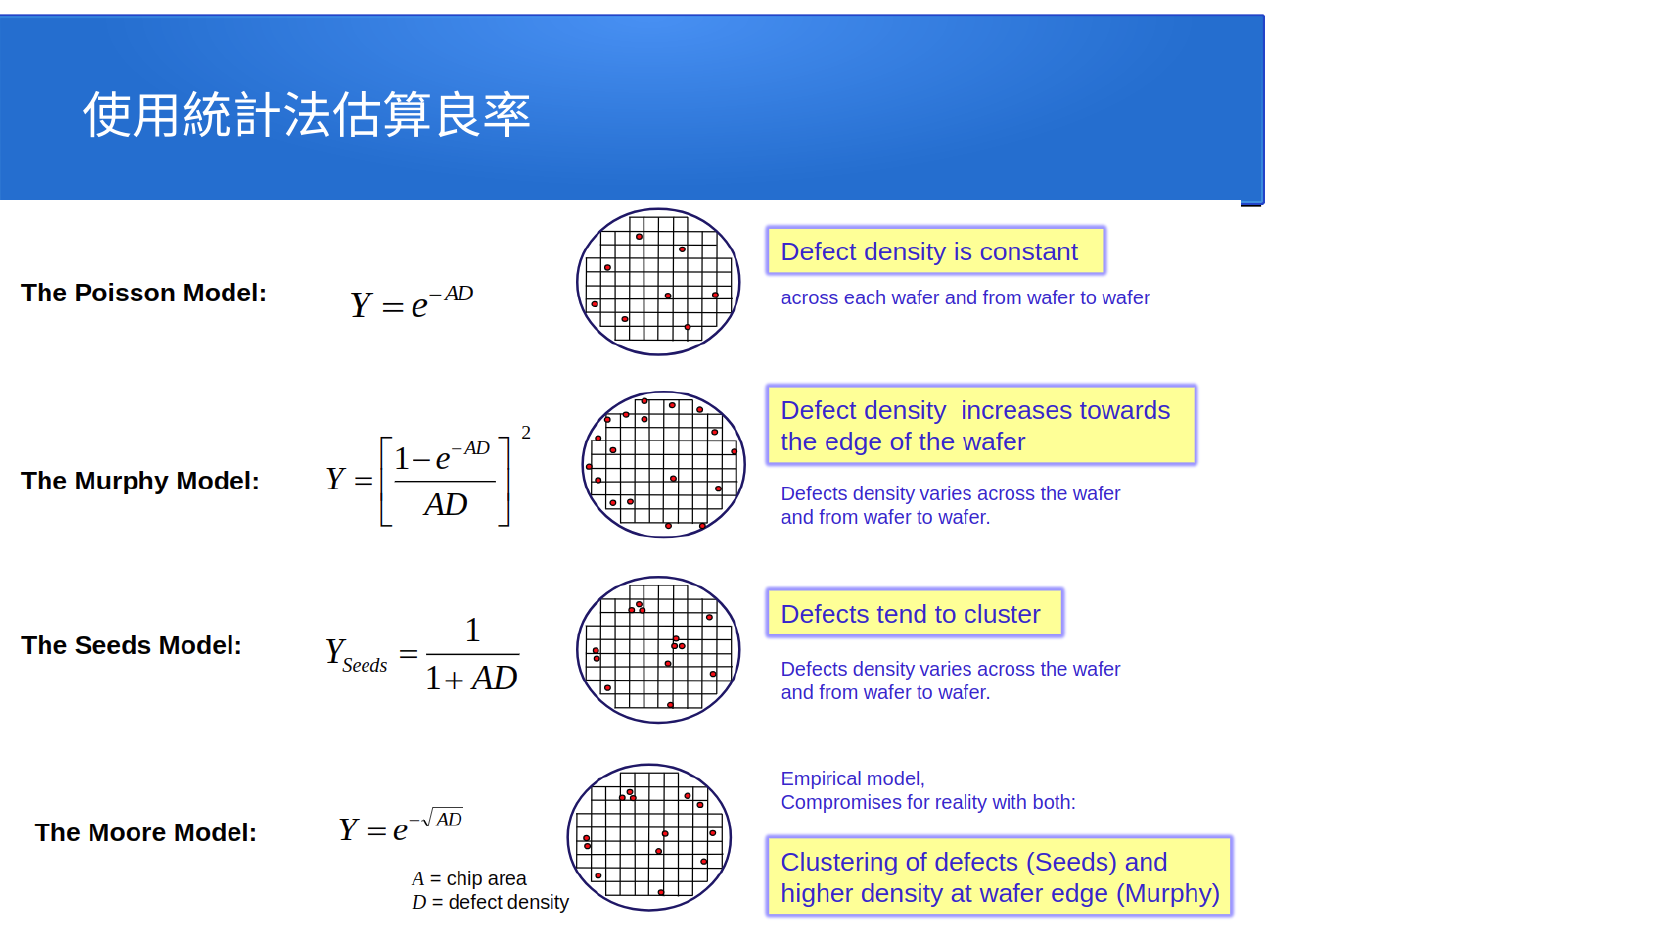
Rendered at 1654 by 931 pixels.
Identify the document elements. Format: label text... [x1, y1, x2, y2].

title 使用統計法估算良率 [82, 35, 1235, 189]
picture [0, 200, 1241, 922]
